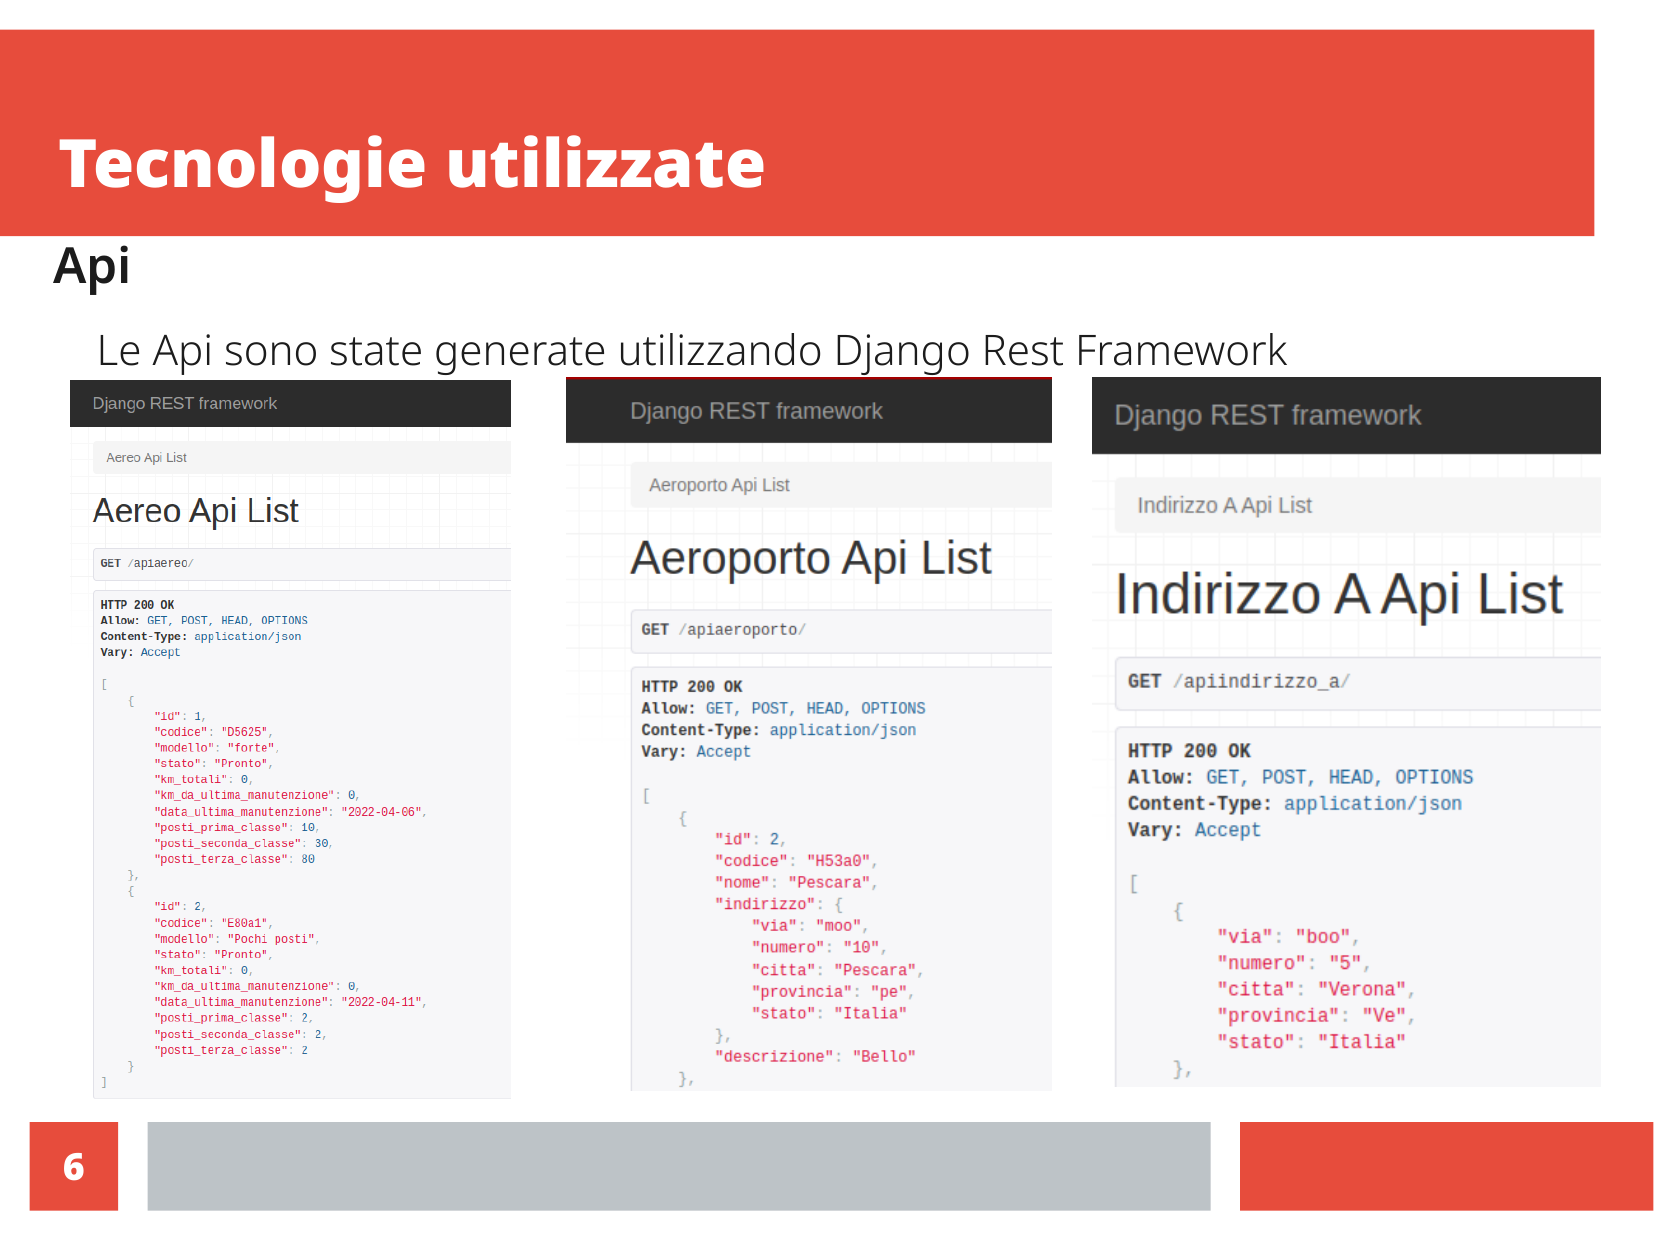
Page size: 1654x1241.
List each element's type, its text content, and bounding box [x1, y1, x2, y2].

list Api Le Api sono state generate utilizzando Django Rest Framework [53, 230, 1560, 378]
picture [566, 377, 1052, 1091]
picture [70, 380, 511, 1111]
picture [1092, 377, 1601, 1087]
title Tecnologie utilizzate [59, 59, 1595, 207]
